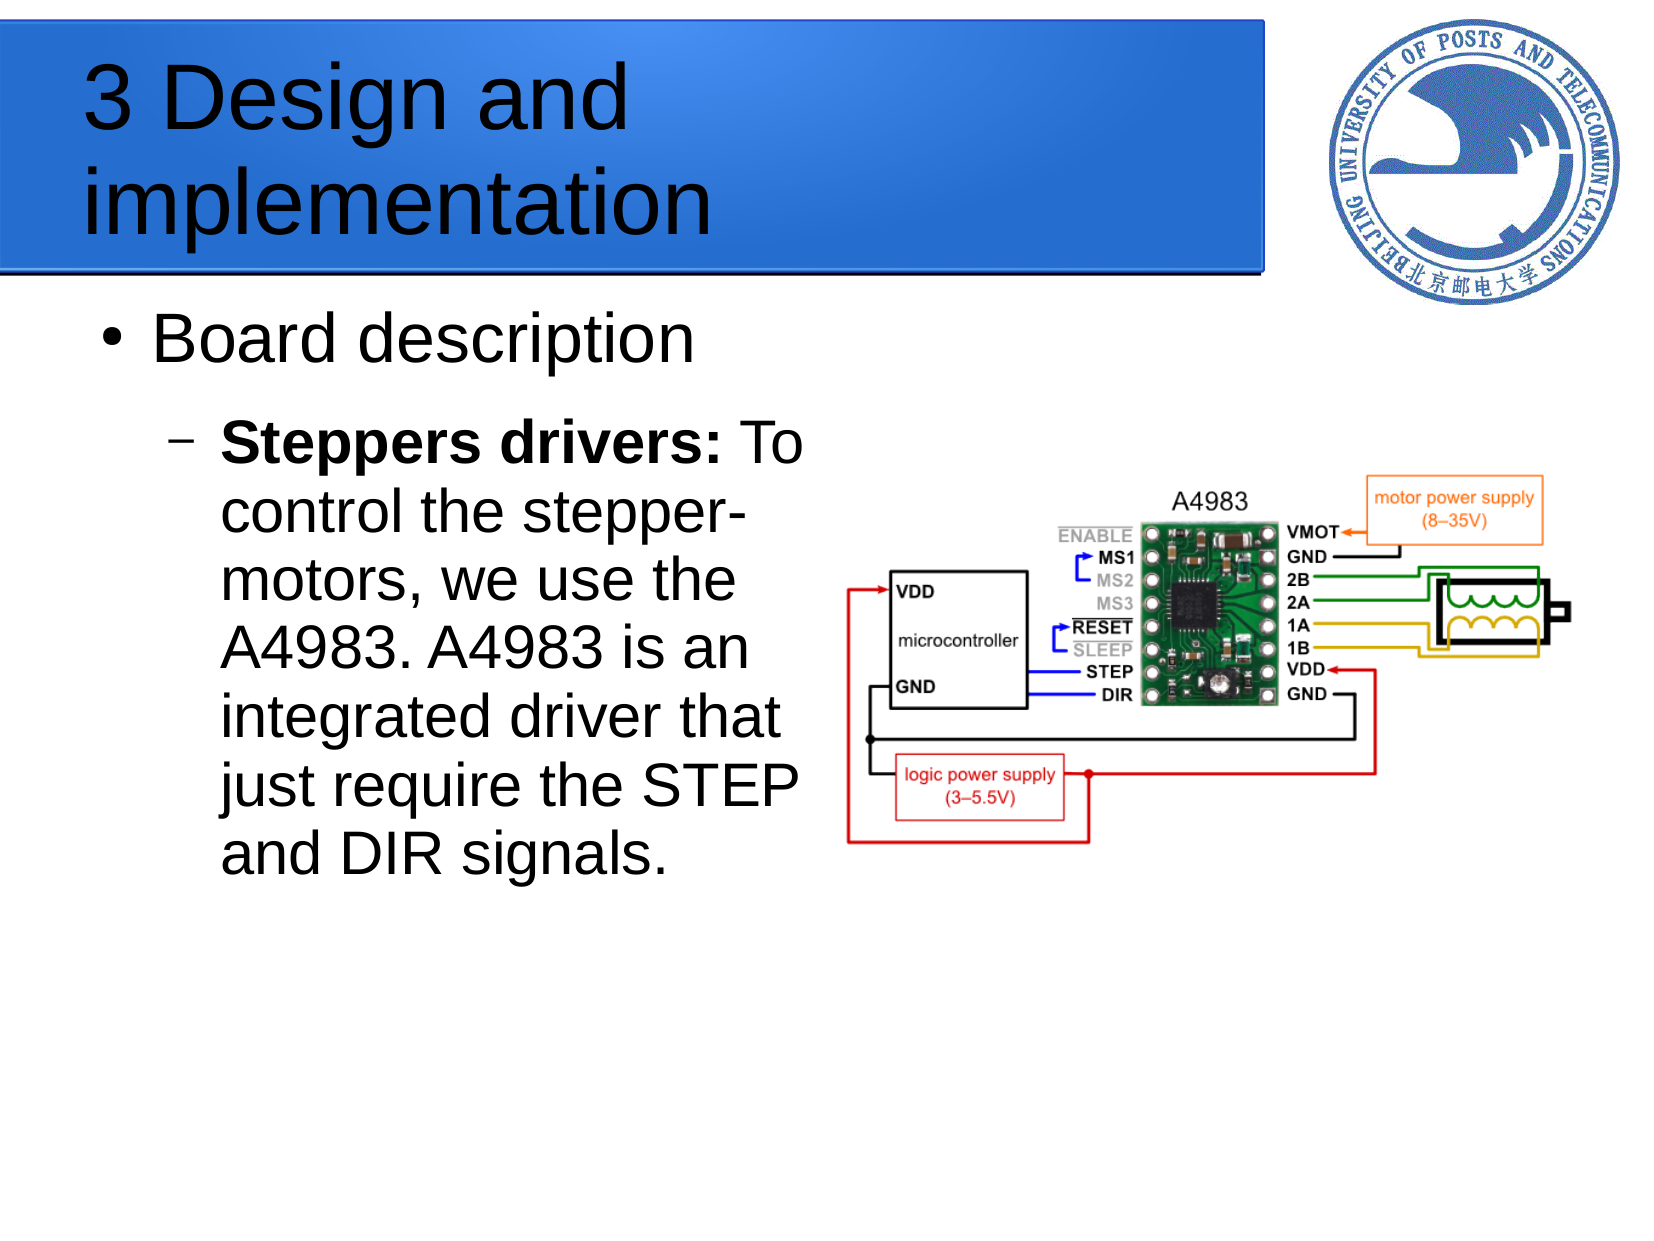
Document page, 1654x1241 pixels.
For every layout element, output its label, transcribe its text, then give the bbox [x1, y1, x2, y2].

title 3 Design and implementation [82, 45, 1235, 254]
list Board description Steppers drivers: To control the stepper-motors, we use the A4983. A4983 is an integrated driver that just require the STEP and DIR signals. [82, 299, 809, 1019]
picture [1318, 15, 1635, 315]
picture [845, 472, 1572, 845]
